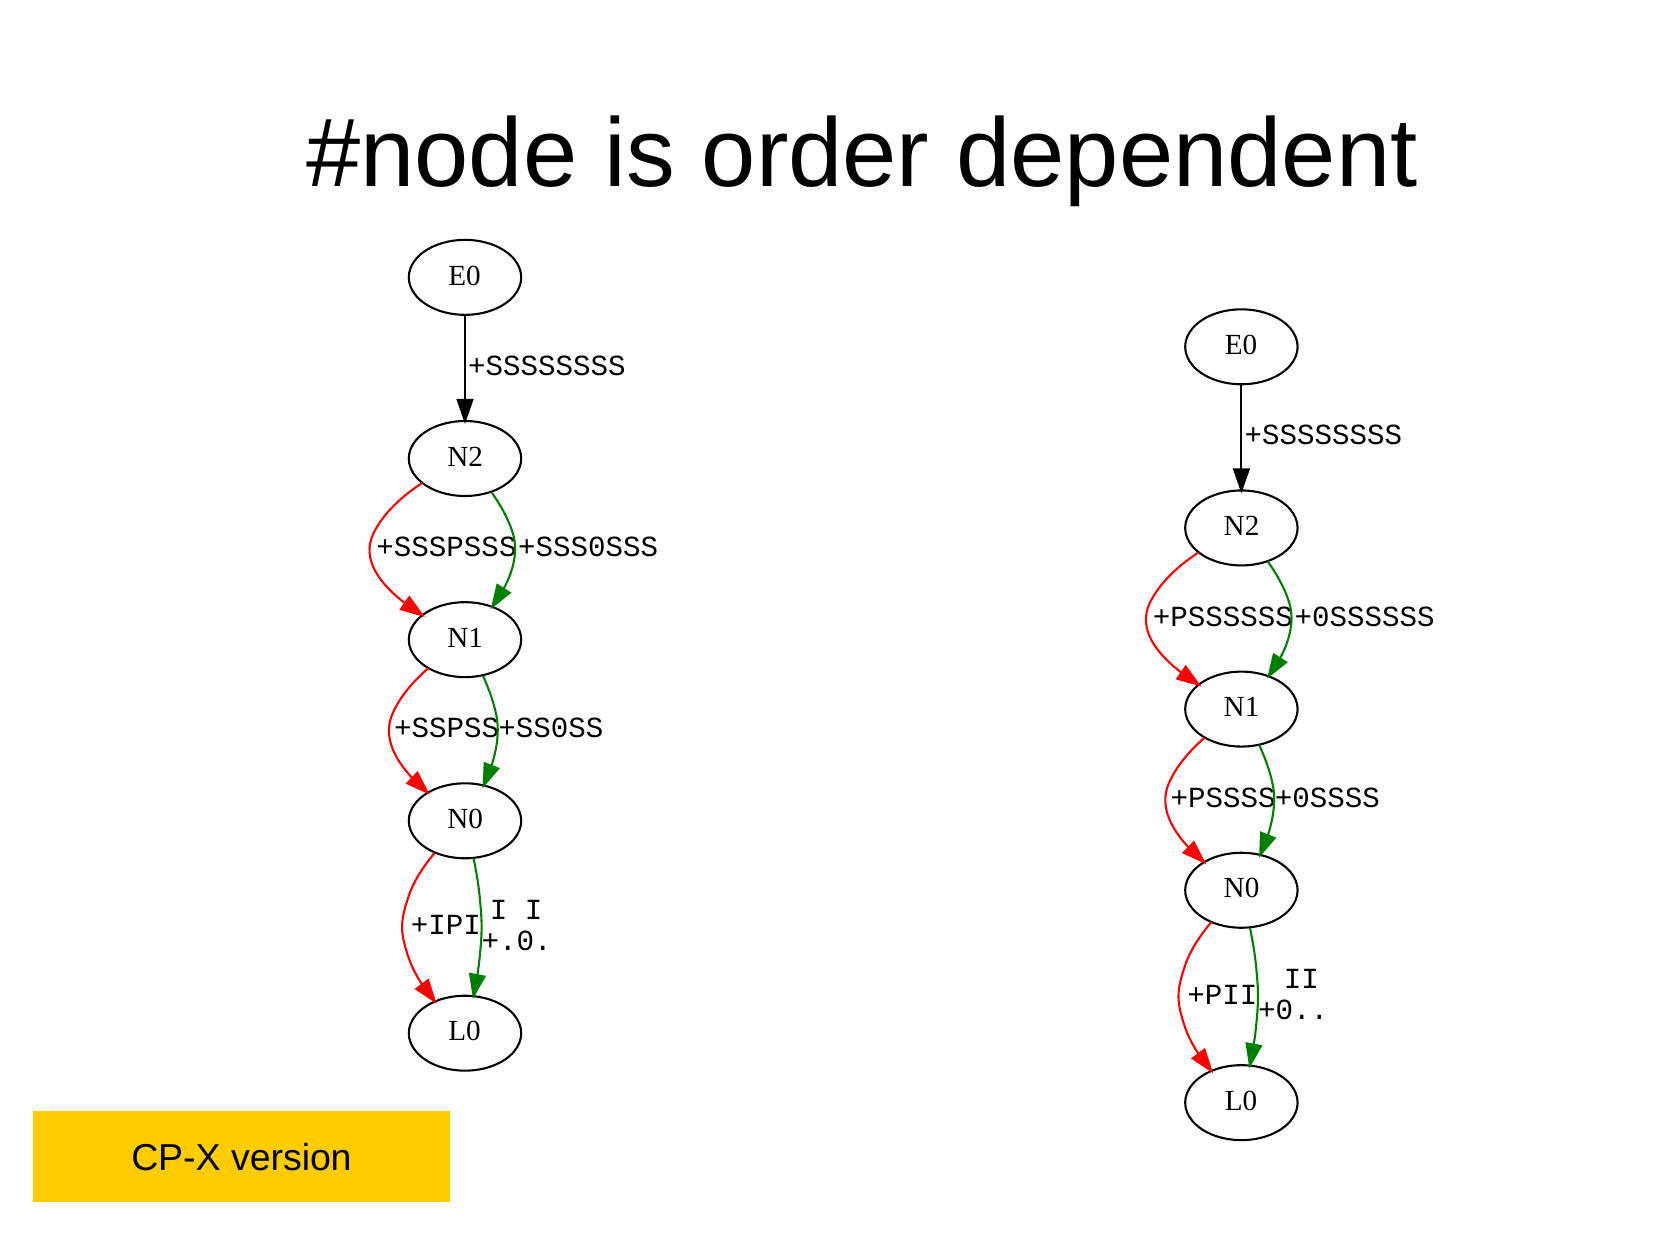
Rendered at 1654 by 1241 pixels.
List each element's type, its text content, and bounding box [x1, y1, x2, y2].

picture [360, 230, 664, 1081]
text_box CP-X version [33, 1111, 450, 1202]
title #node is order dependent [82, 49, 1571, 257]
picture [1136, 300, 1441, 1150]
